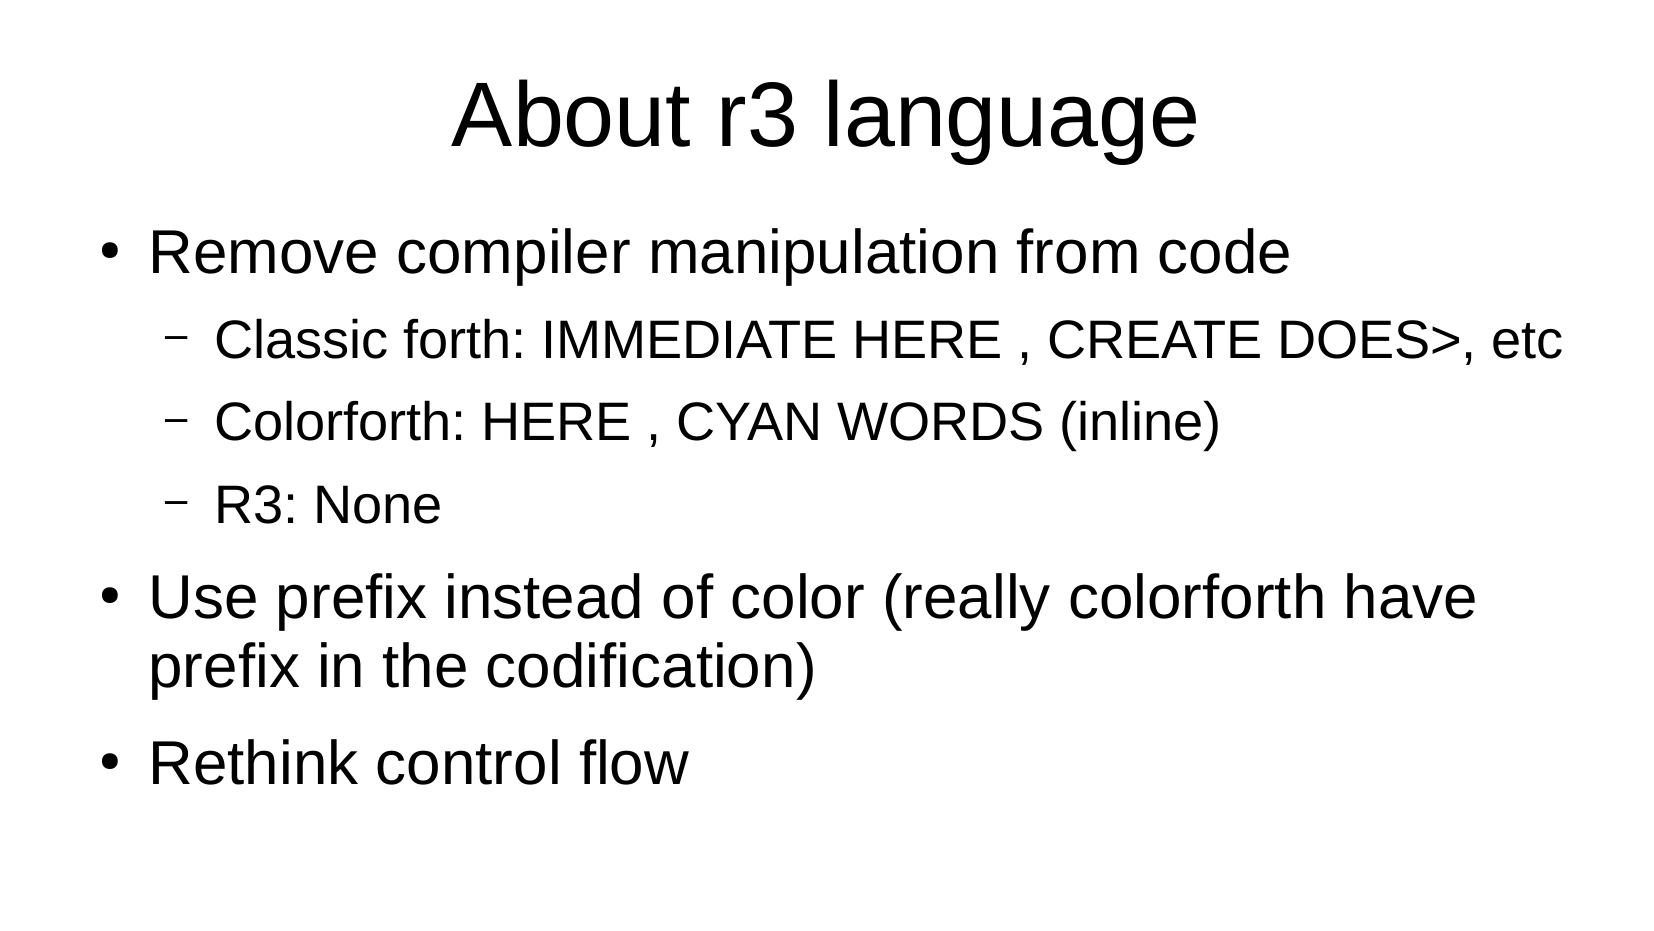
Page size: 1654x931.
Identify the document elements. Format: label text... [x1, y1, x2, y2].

title About r3 language [82, 37, 1571, 193]
list Remove compiler manipulation from code Classic forth: IMMEDIATE HERE , CREATE DOES>, etc Colorforth: HERE , CYAN WORDS (inline) R3: None Use prefix instead of color (really colorforth have prefix in the codification) Rethink control flow [82, 217, 1571, 826]
